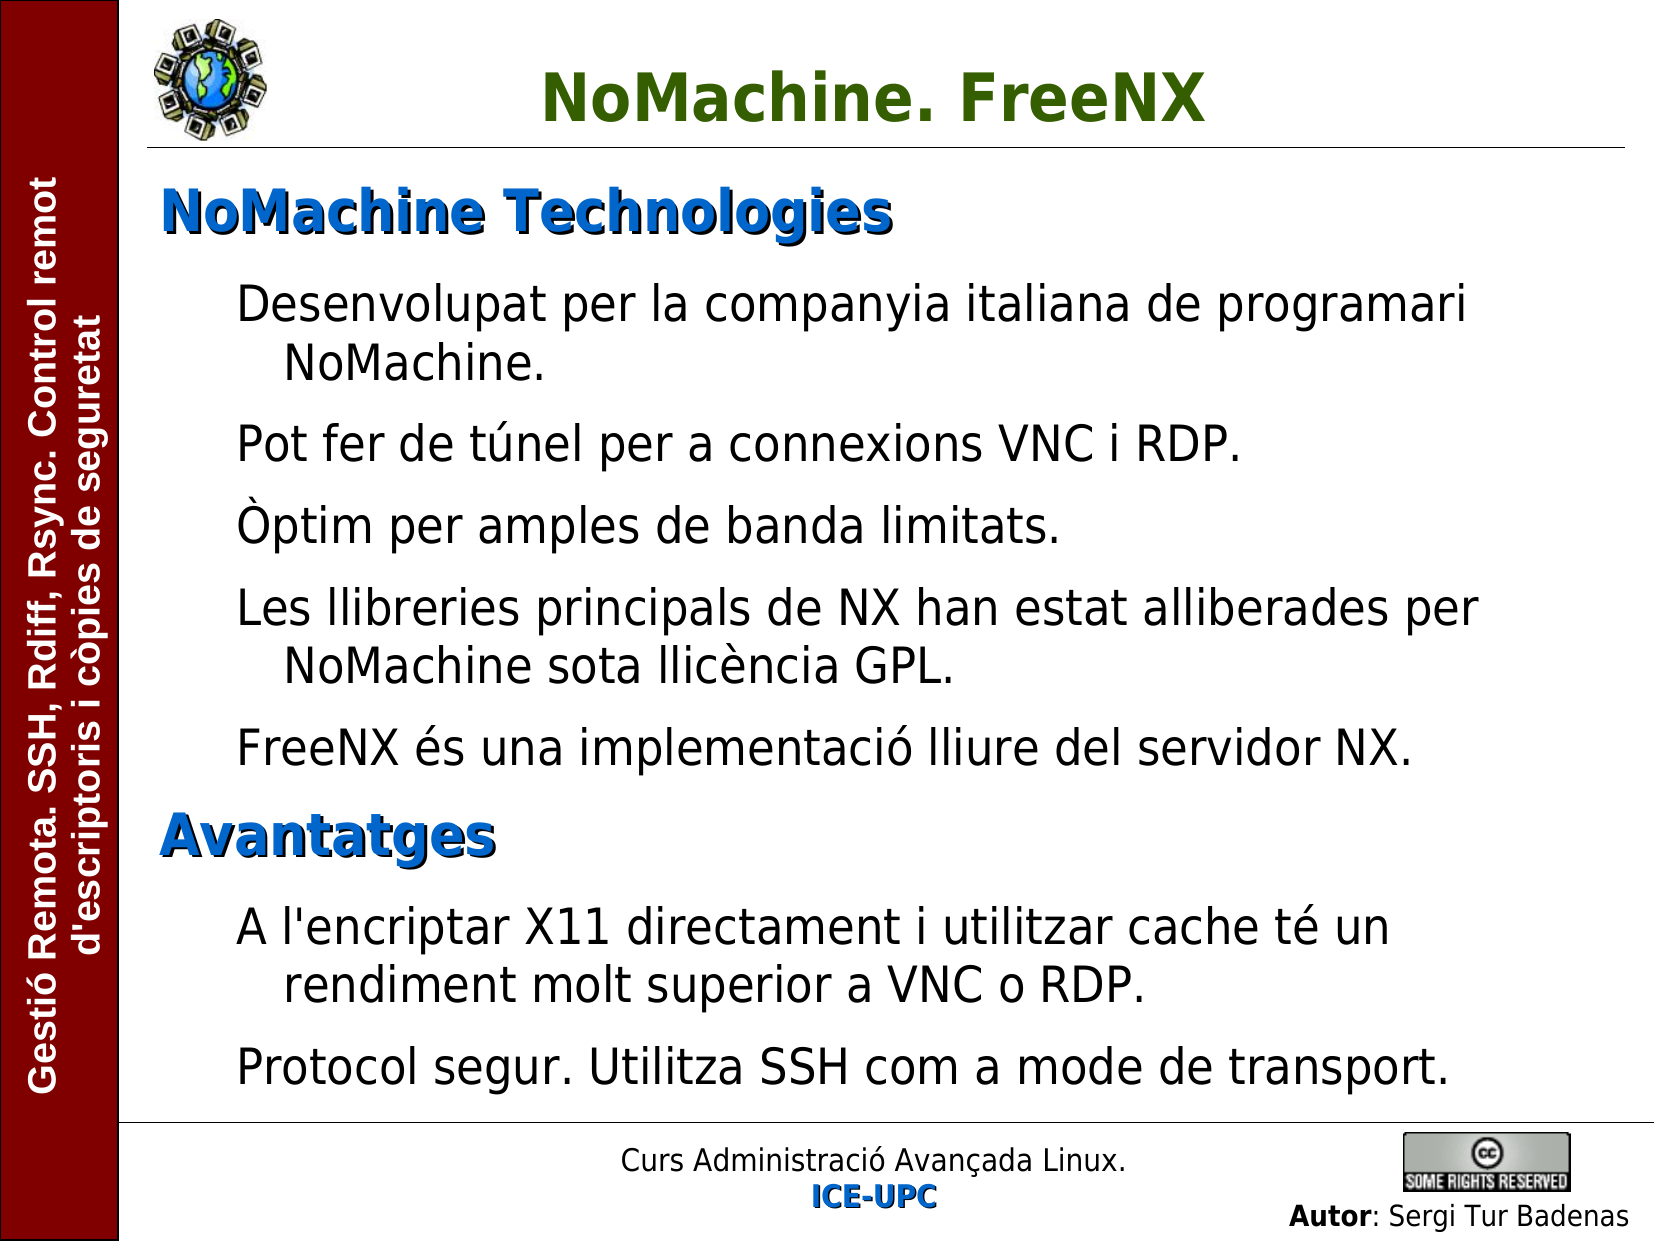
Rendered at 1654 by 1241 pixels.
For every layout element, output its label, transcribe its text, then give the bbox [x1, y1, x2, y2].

picture [154, 19, 268, 49]
list NoMachine Technologies Desenvolupat per la companyia italiana de programari NoMachine. Pot fer de túnel per a connexions VNC i RDP. Òptim per amples de banda limitats. Les llibreries principals de NX han estat alliberades per NoMachine sota llicència GPL. FreeNX és una implementació lliure del servidor NX. Avantatges A l'encriptar X11 directament i utilitzar cache té un rendiment molt superior a VNC o RDP. Protocol segur. Utilitza SSH com a mode de transport. [141, 177, 1630, 1097]
picture [1403, 1132, 1571, 1192]
title NoMachine. FreeNX [129, 49, 1619, 148]
